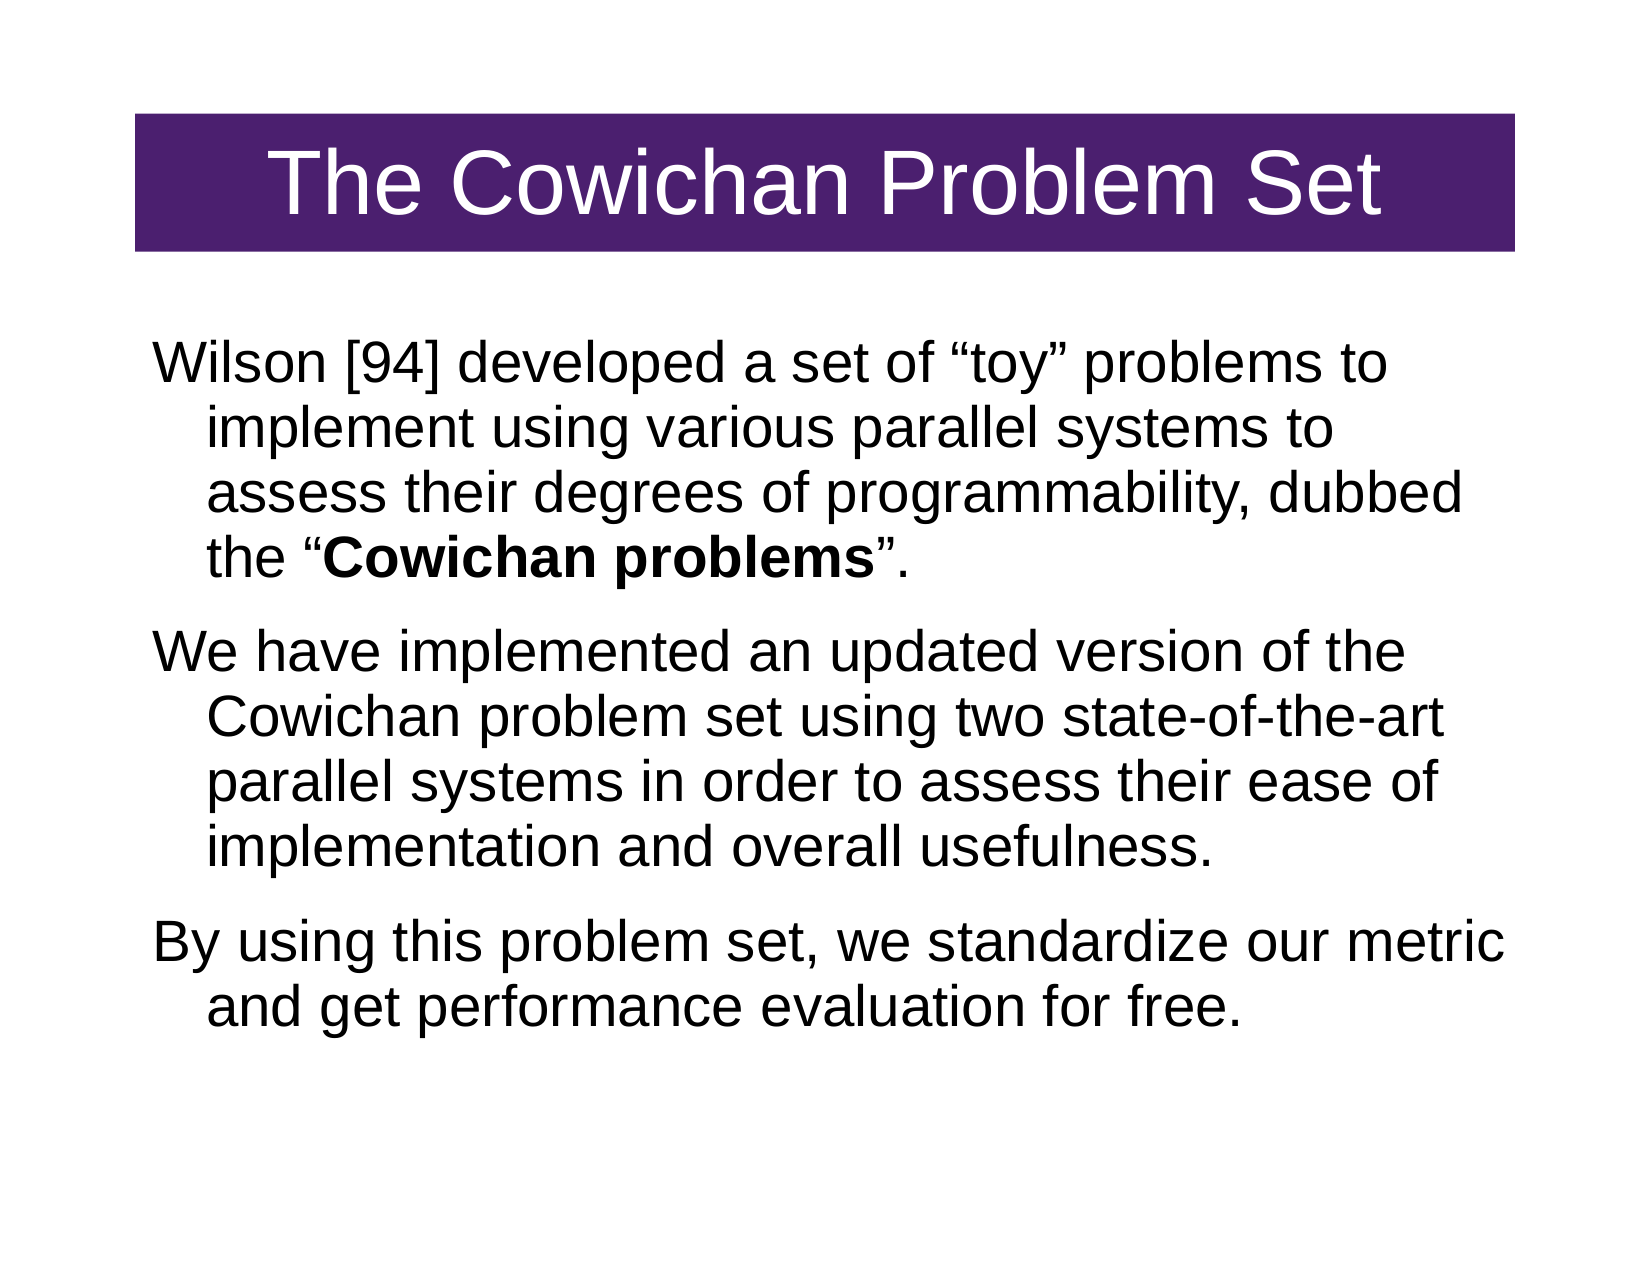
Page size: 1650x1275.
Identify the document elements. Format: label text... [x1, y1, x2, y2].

title The Cowichan Problem Set [135, 113, 1515, 252]
list Wilson [94] developed a set of “toy” problems to implement using various parallel systems to assess their degrees of programmability, dubbed the “Cowichan problems”. We have implemented an updated version of the Cowichan problem set using two state-of-the-art parallel systems in order to assess their ease of implementation and overall usefulness. By using this problem set, we standardize our metric and get performance evaluation for free. [135, 329, 1515, 1117]
